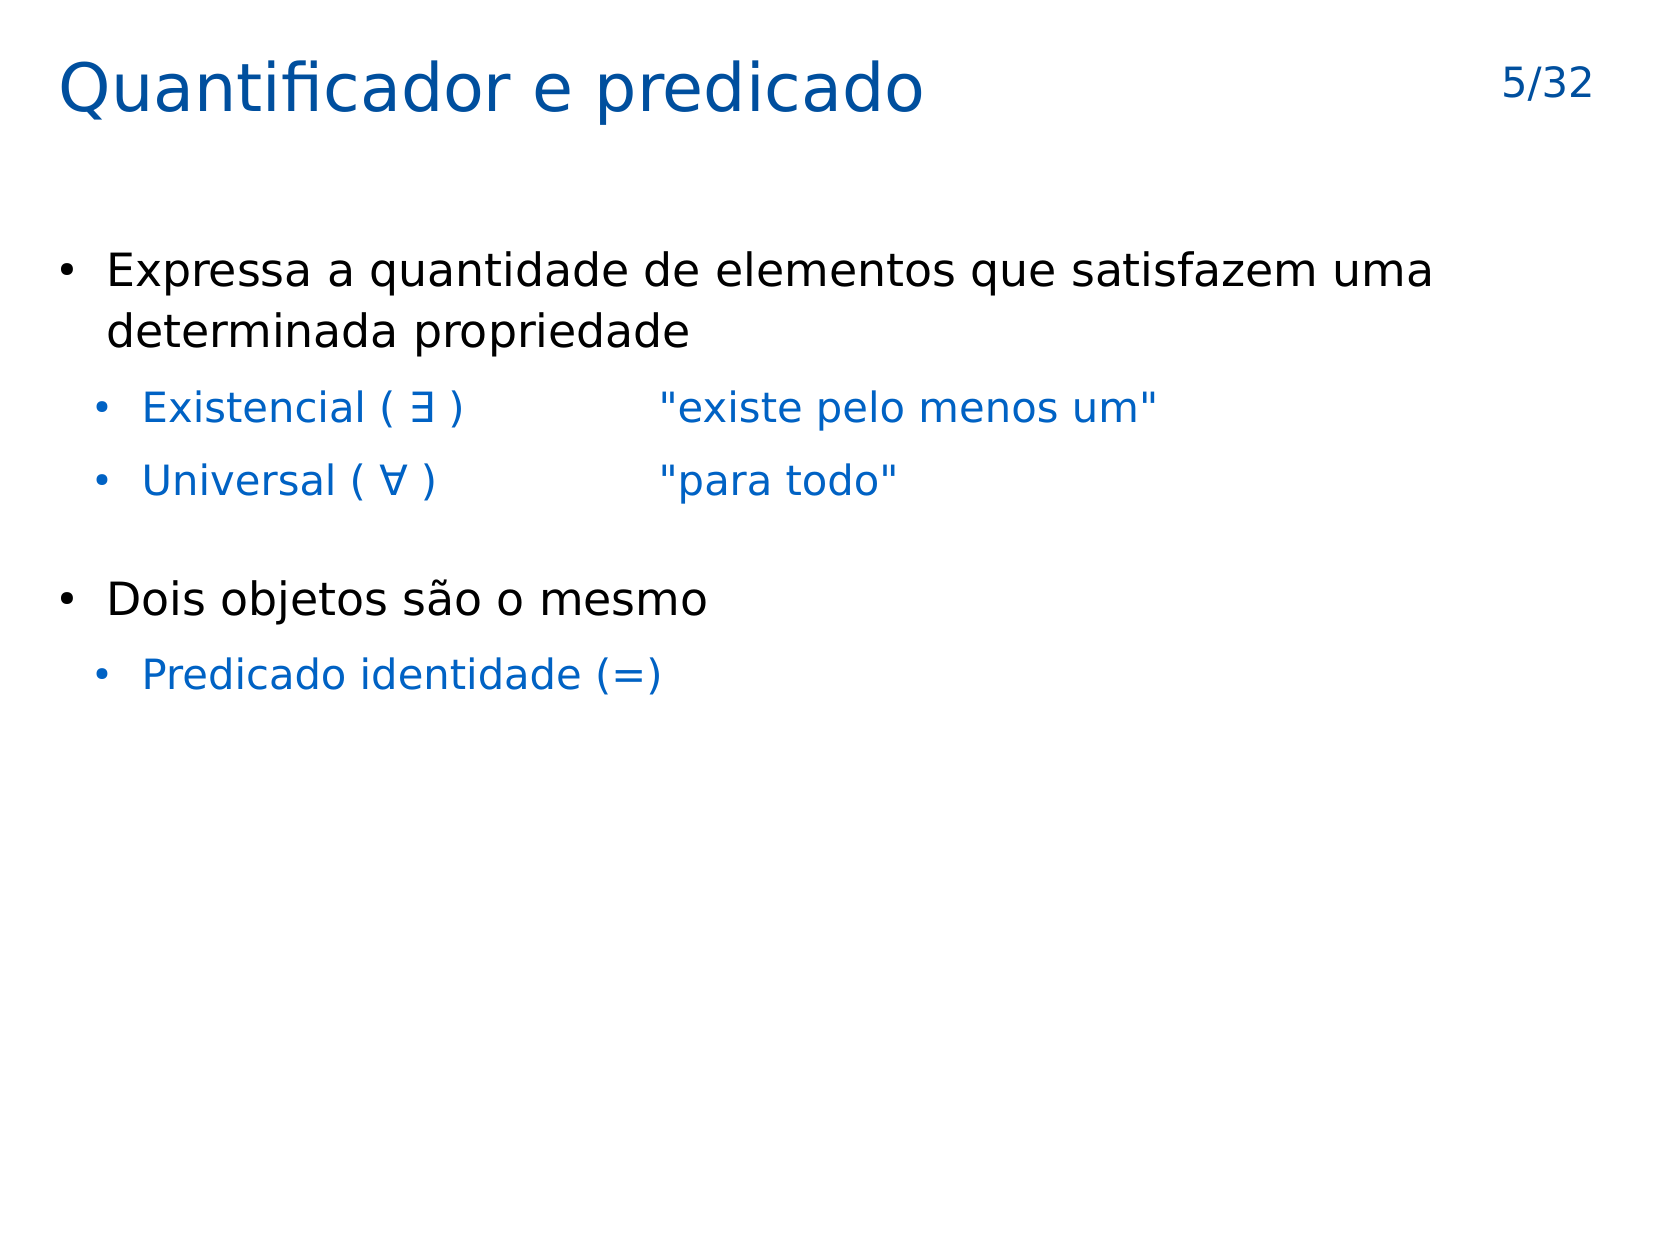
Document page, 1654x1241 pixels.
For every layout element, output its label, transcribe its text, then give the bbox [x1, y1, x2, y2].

list Expressa a quantidade de elementos que satisfazem uma determinada propriedade Existencial ( ∃ ) "existe pelo menos um" Universal ( ∀ ) "para todo" Dois objetos são o mesmo Predicado identidade (=) [59, 236, 1595, 1211]
title Quantificador e predicado [59, 29, 1625, 148]
